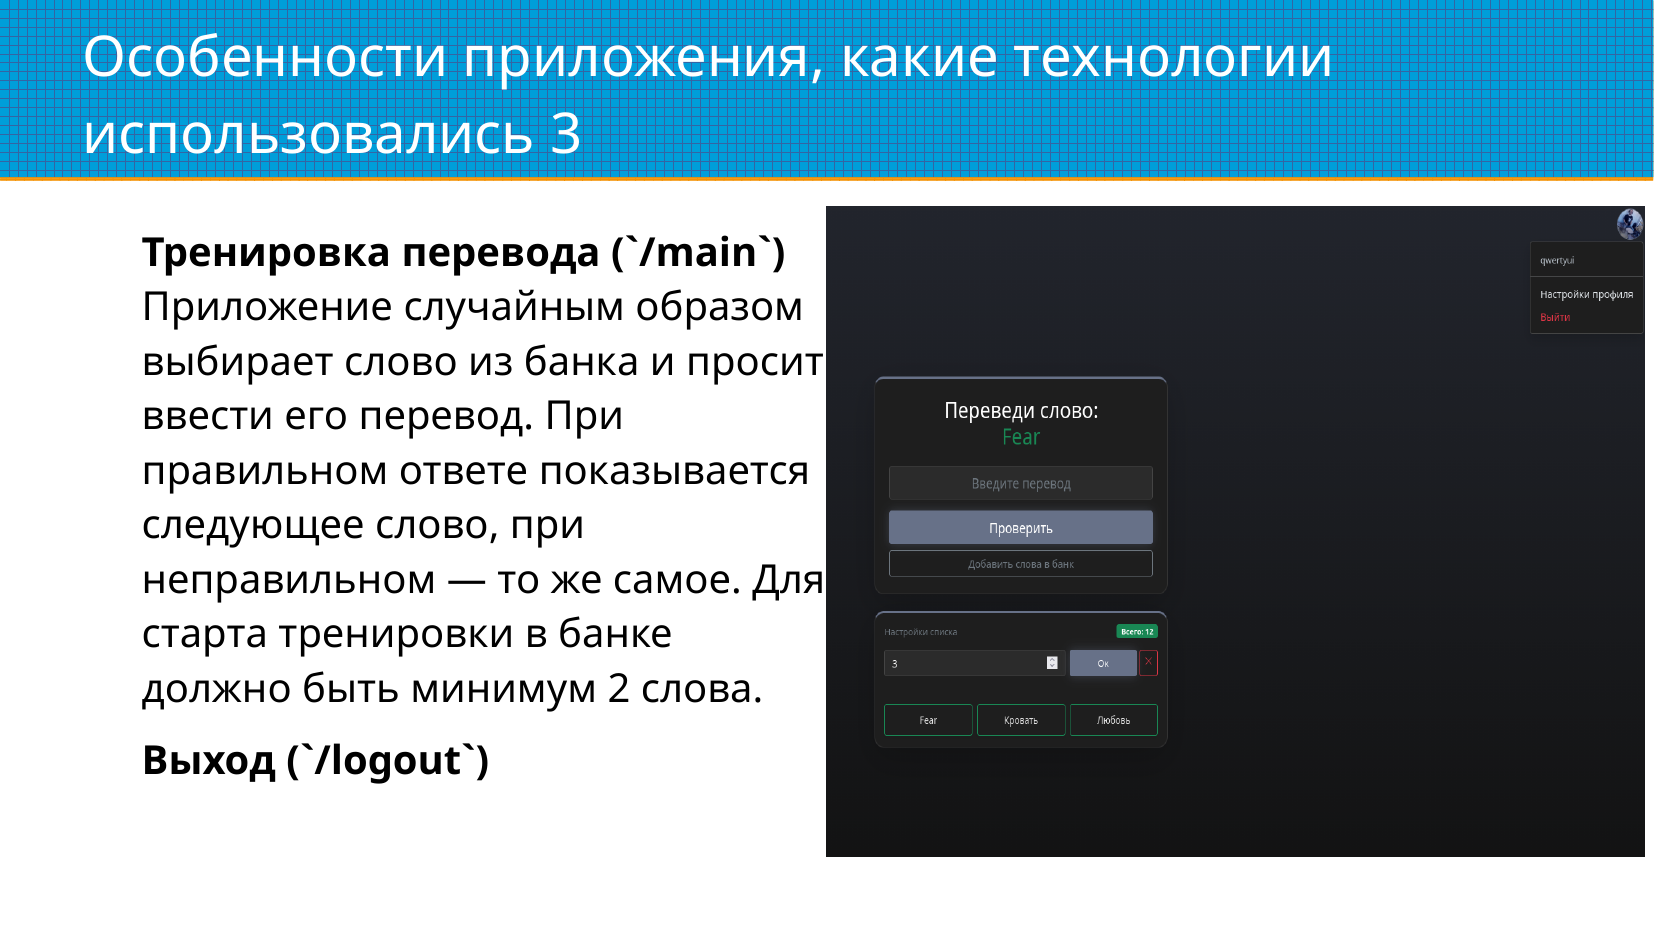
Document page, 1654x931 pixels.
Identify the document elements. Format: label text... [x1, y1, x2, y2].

list Тренировка перевода (`/main`) Приложение случайным образом выбирает слово из банка и просит ввести его перевод. При правильном ответе показывается следующее слово, при неправильном — то же самое. Для старта тренировки в банке должно быть минимум 2 слова. Выход (`/logout`) [84, 223, 826, 798]
picture [826, 206, 1645, 857]
title Особенности приложения, какие технологии использовались 3 [82, 14, 1571, 171]
